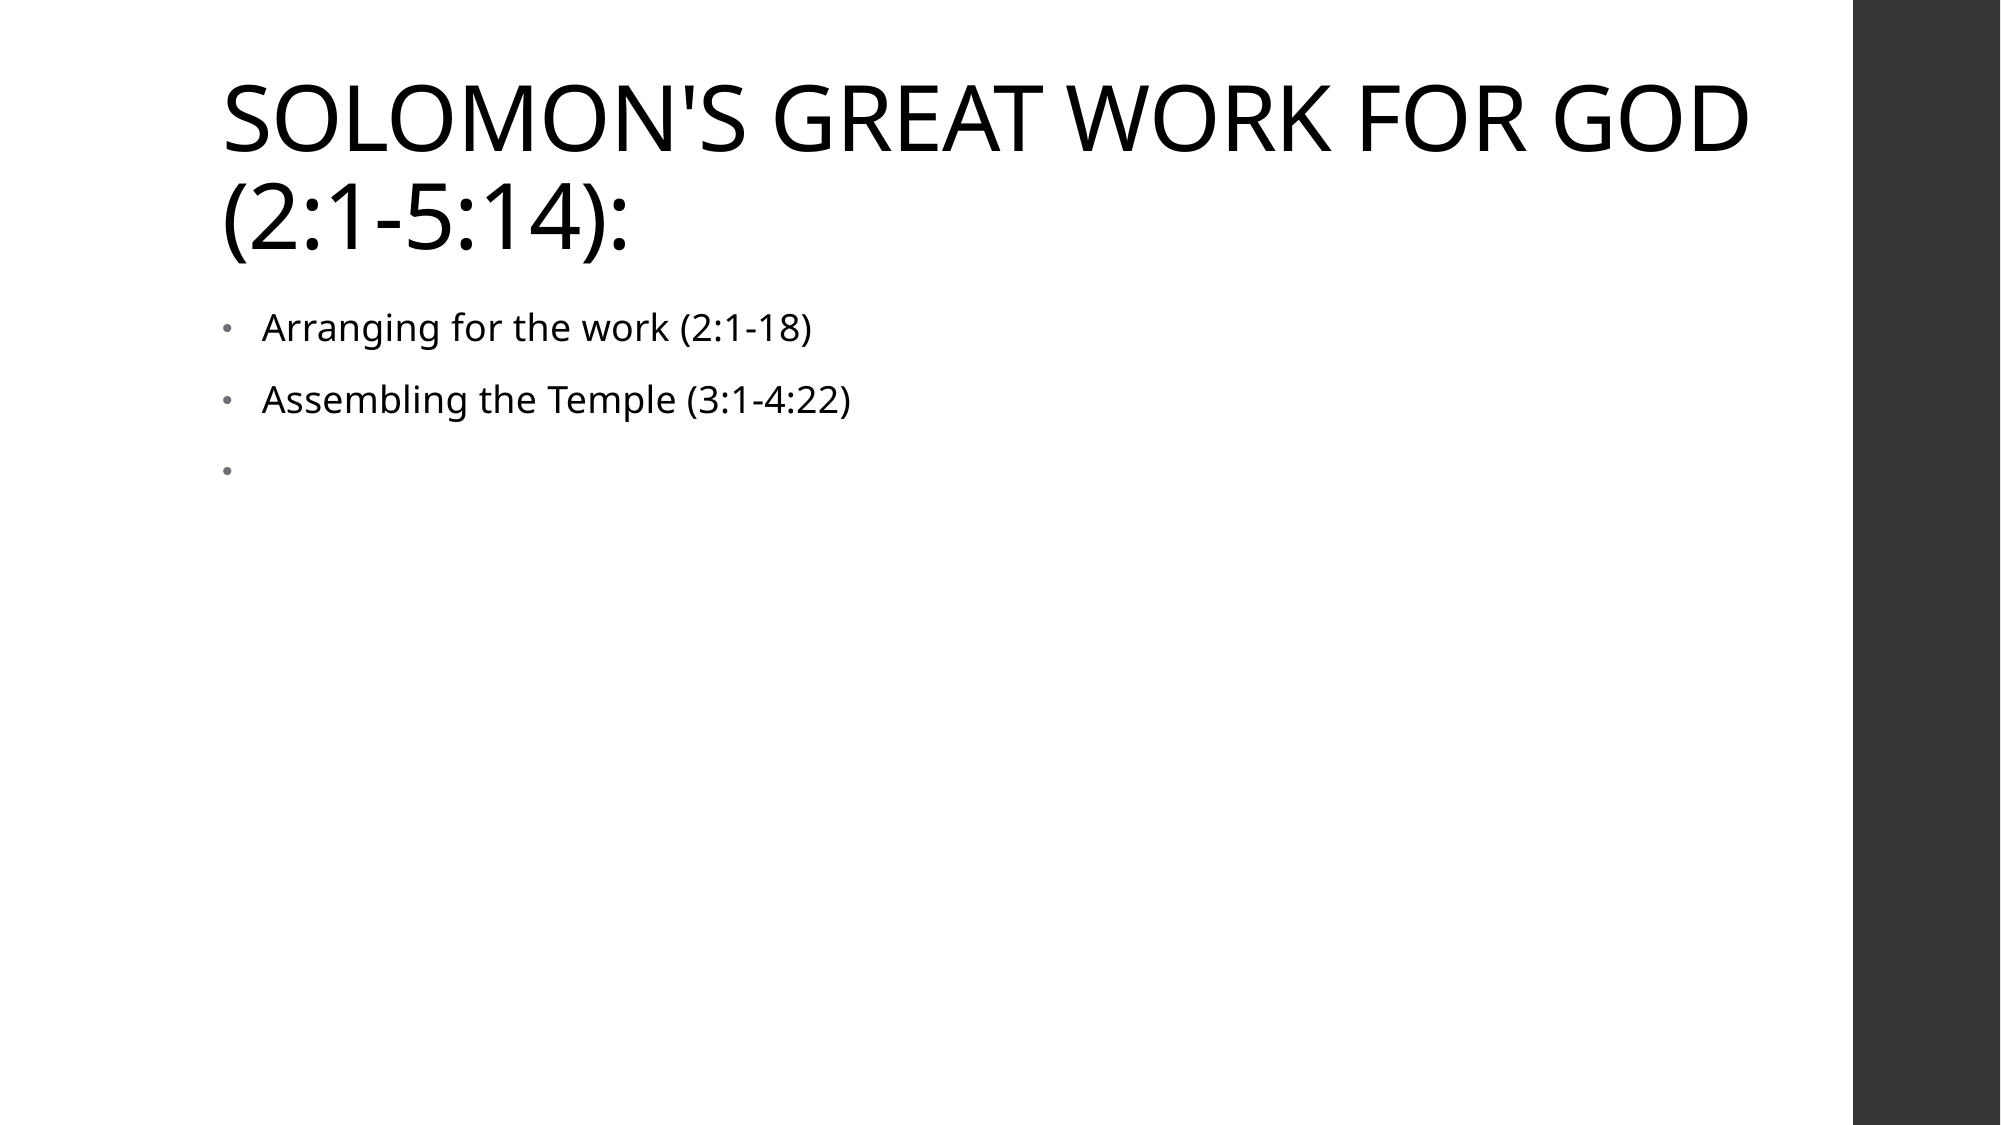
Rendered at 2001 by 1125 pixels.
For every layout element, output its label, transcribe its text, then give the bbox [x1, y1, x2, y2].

title SOLOMON'S GREAT WORK FOR GOD (2:1-5:14): [206, 60, 1797, 278]
list Arranging for the work (2:1-18) Assembling the Temple (3:1-4:22) [206, 299, 1617, 1014]
